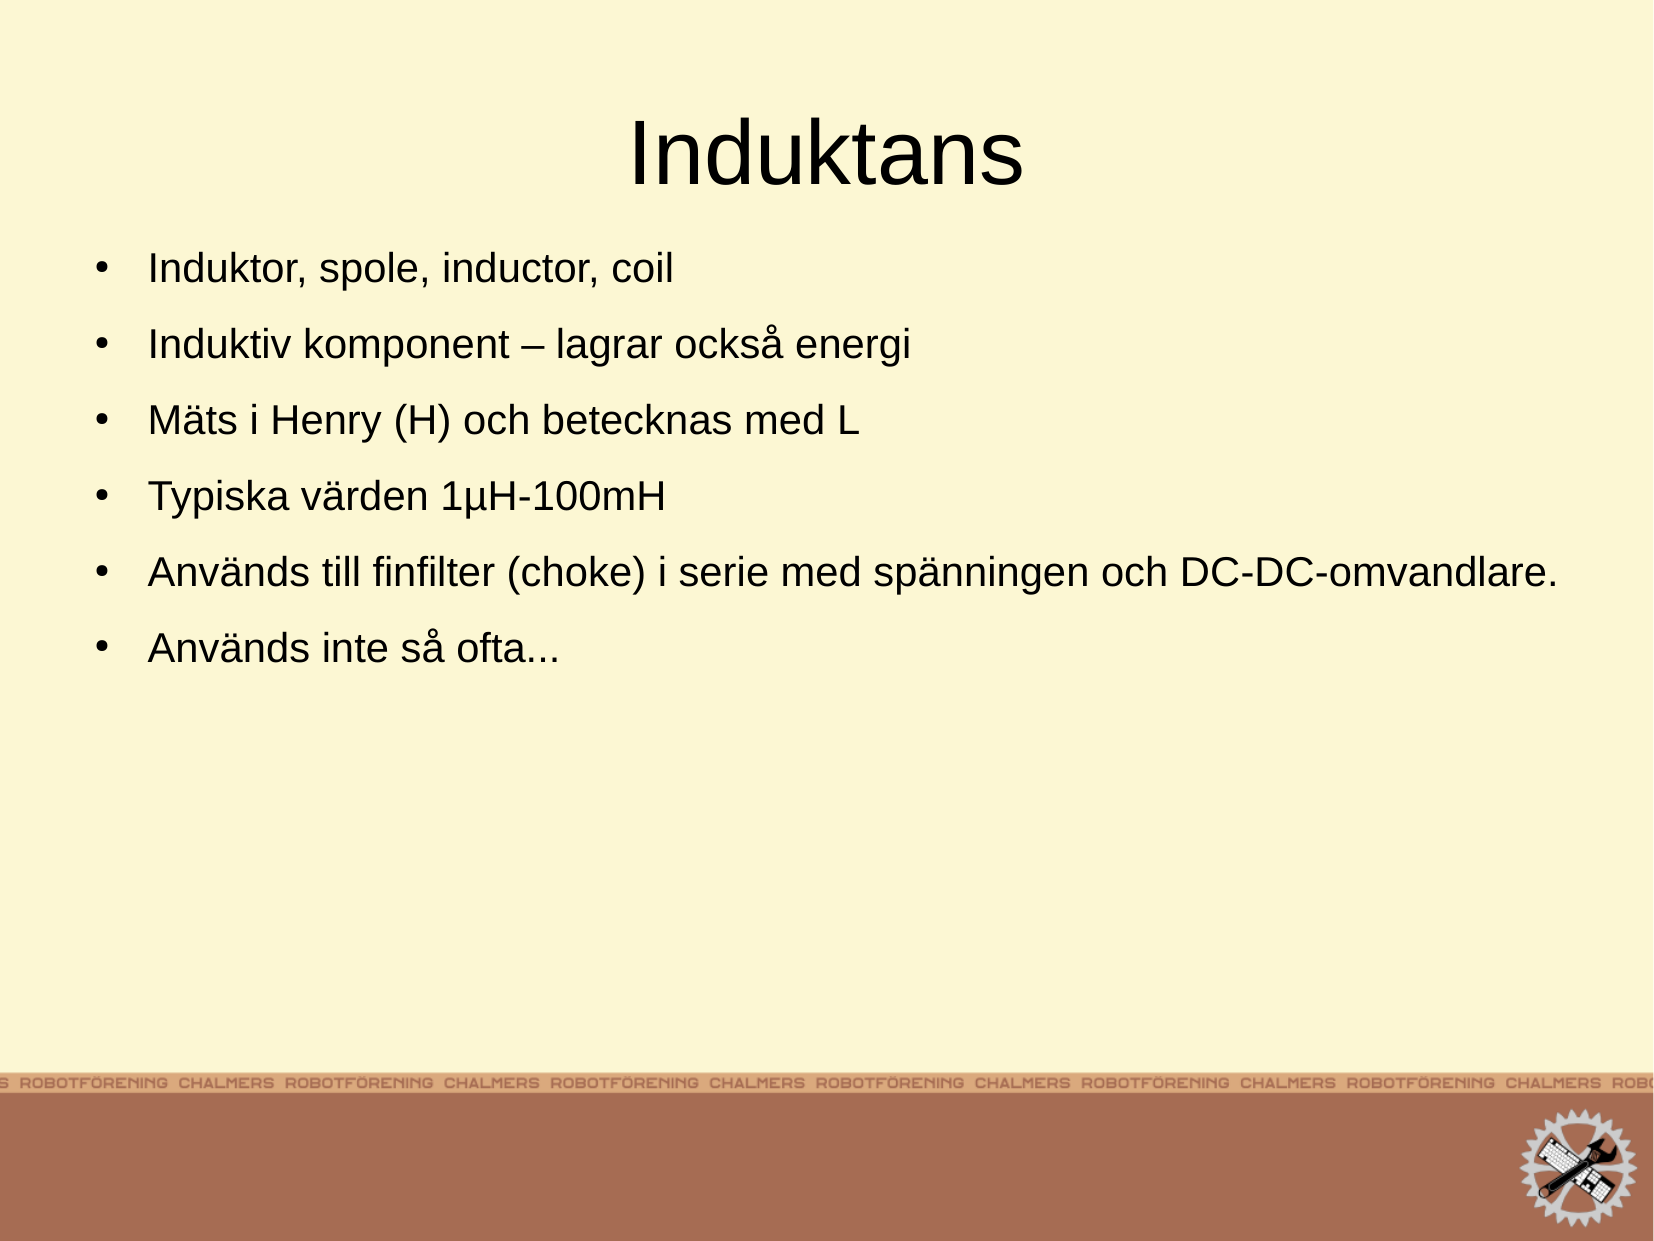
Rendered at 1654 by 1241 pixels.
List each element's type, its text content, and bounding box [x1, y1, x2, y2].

title Induktans [82, 49, 1571, 257]
list Induktor, spole, inductor, coil Induktiv komponent – lagrar också energi Mäts i Henry (H) och betecknas med L Typiska värden 1µH-100mH Används till finfilter (choke) i serie med spänningen och DC-DC-omvandlare. Används inte så ofta... [76, 244, 1565, 1063]
picture [0, 0, 1654, 1241]
